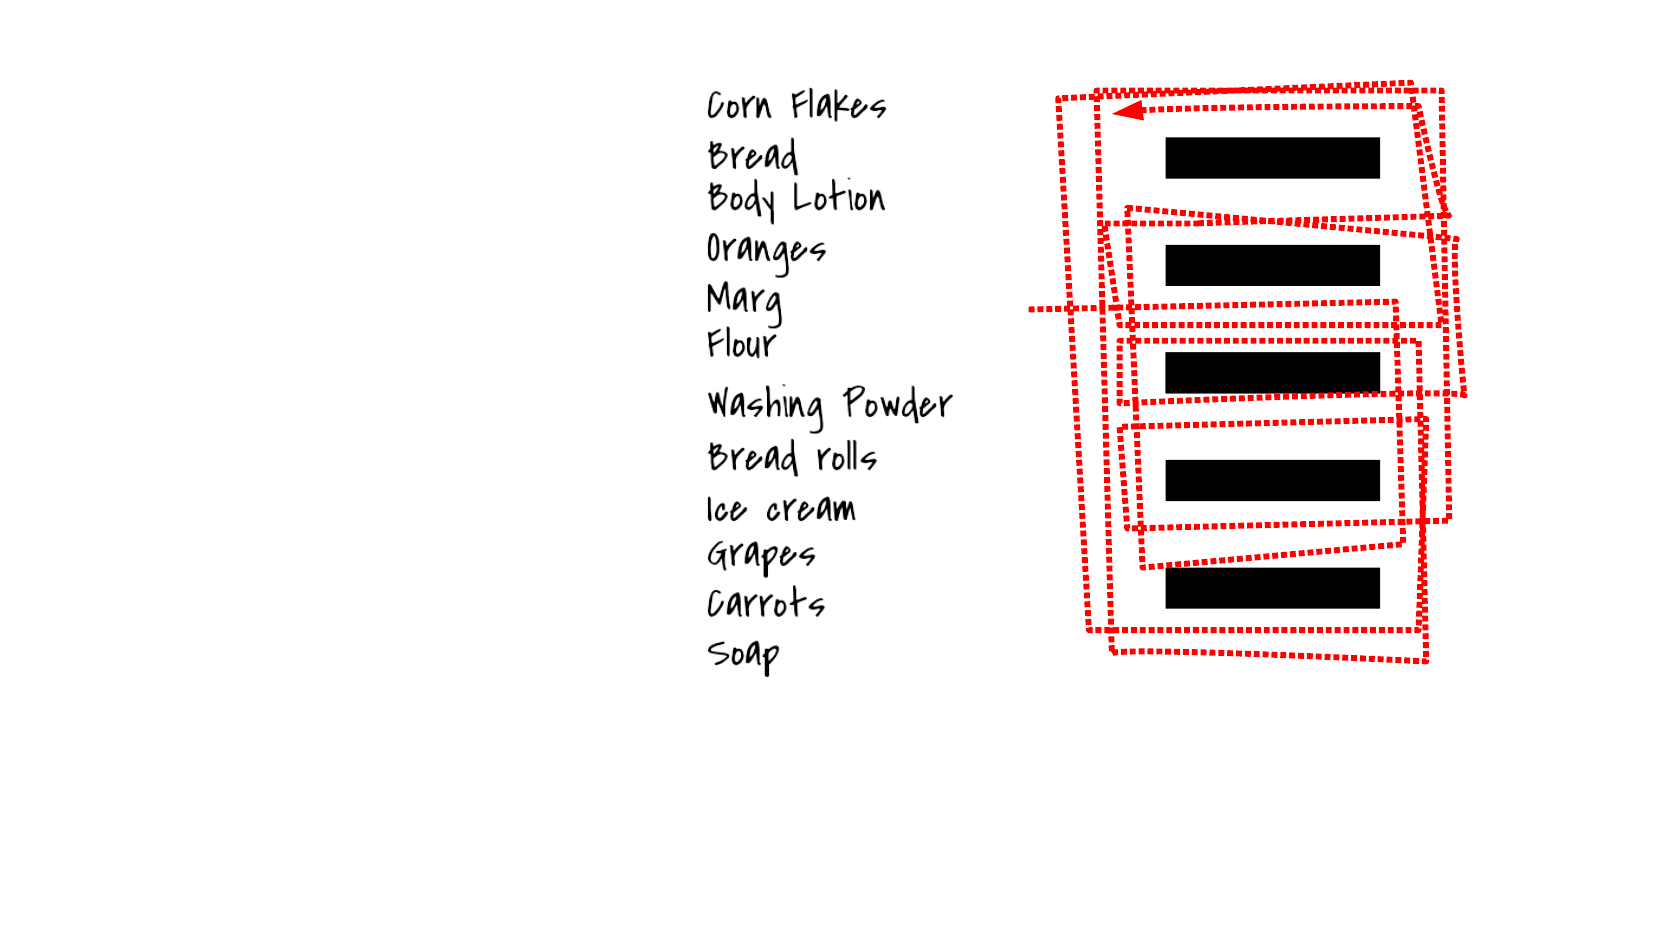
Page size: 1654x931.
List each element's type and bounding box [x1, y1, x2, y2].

picture [696, 70, 1045, 708]
text_box [1165, 244, 1381, 286]
text_box [1165, 137, 1381, 179]
text_box [1165, 459, 1381, 502]
text_box [1165, 352, 1381, 394]
text_box [1165, 567, 1381, 609]
